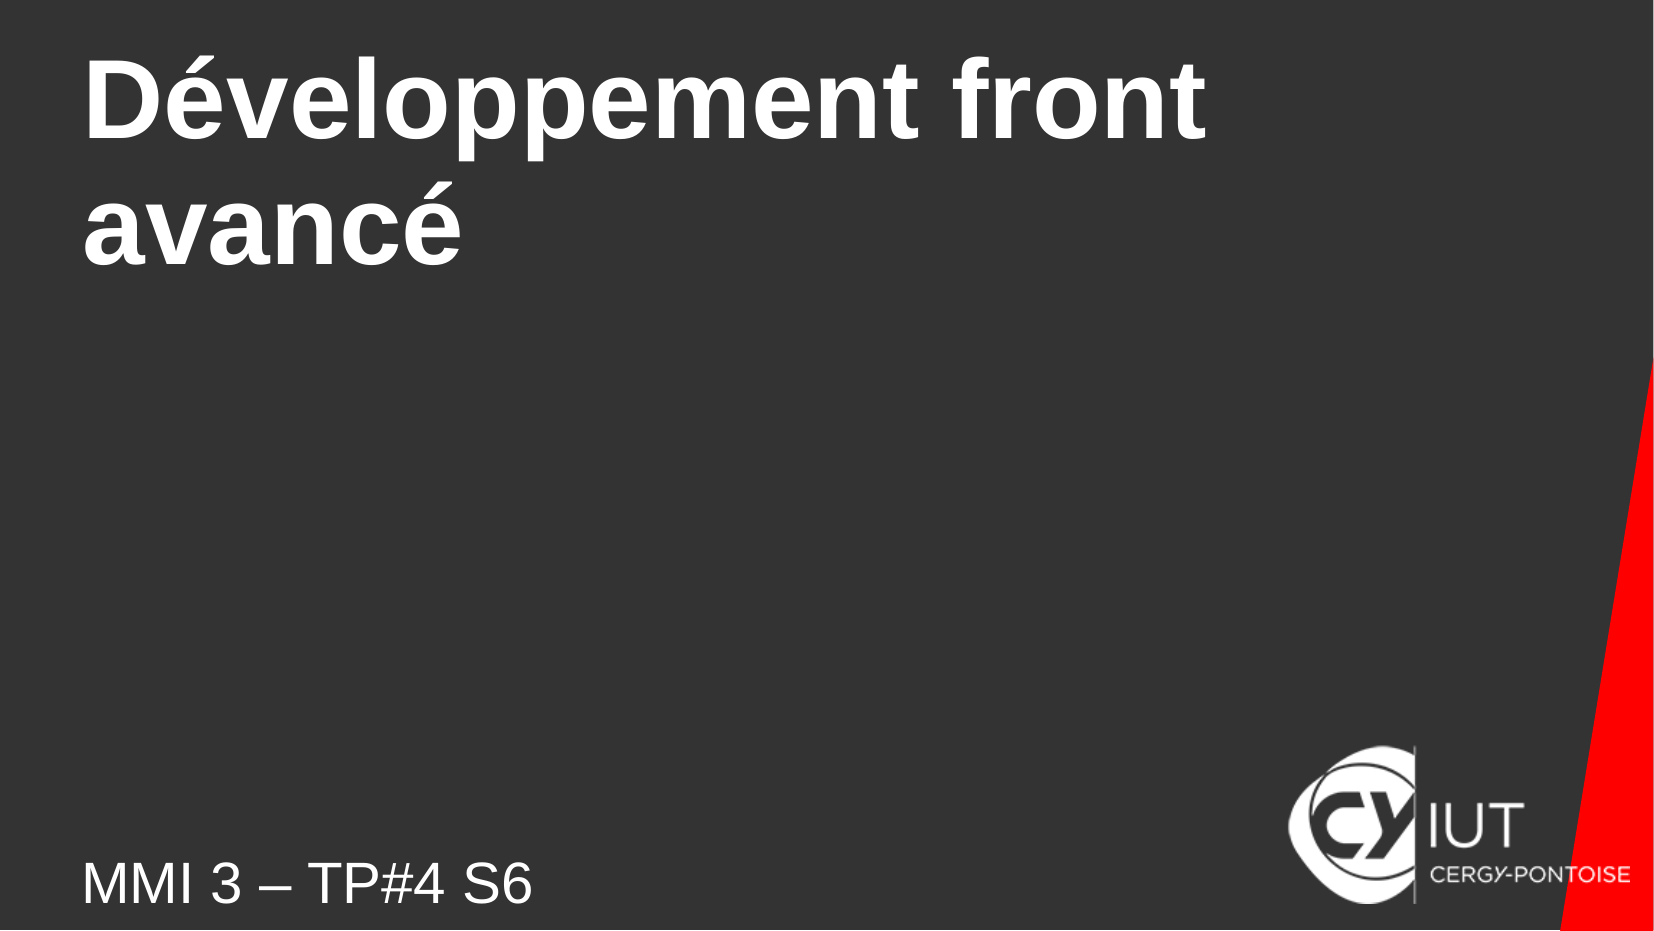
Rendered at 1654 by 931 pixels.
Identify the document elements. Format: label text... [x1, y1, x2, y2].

text_box [1560, 356, 1654, 931]
title Développement front avancé [82, 36, 1571, 288]
picture [1284, 744, 1630, 904]
title MMI 3 – TP#4 S6 [81, 805, 1134, 931]
